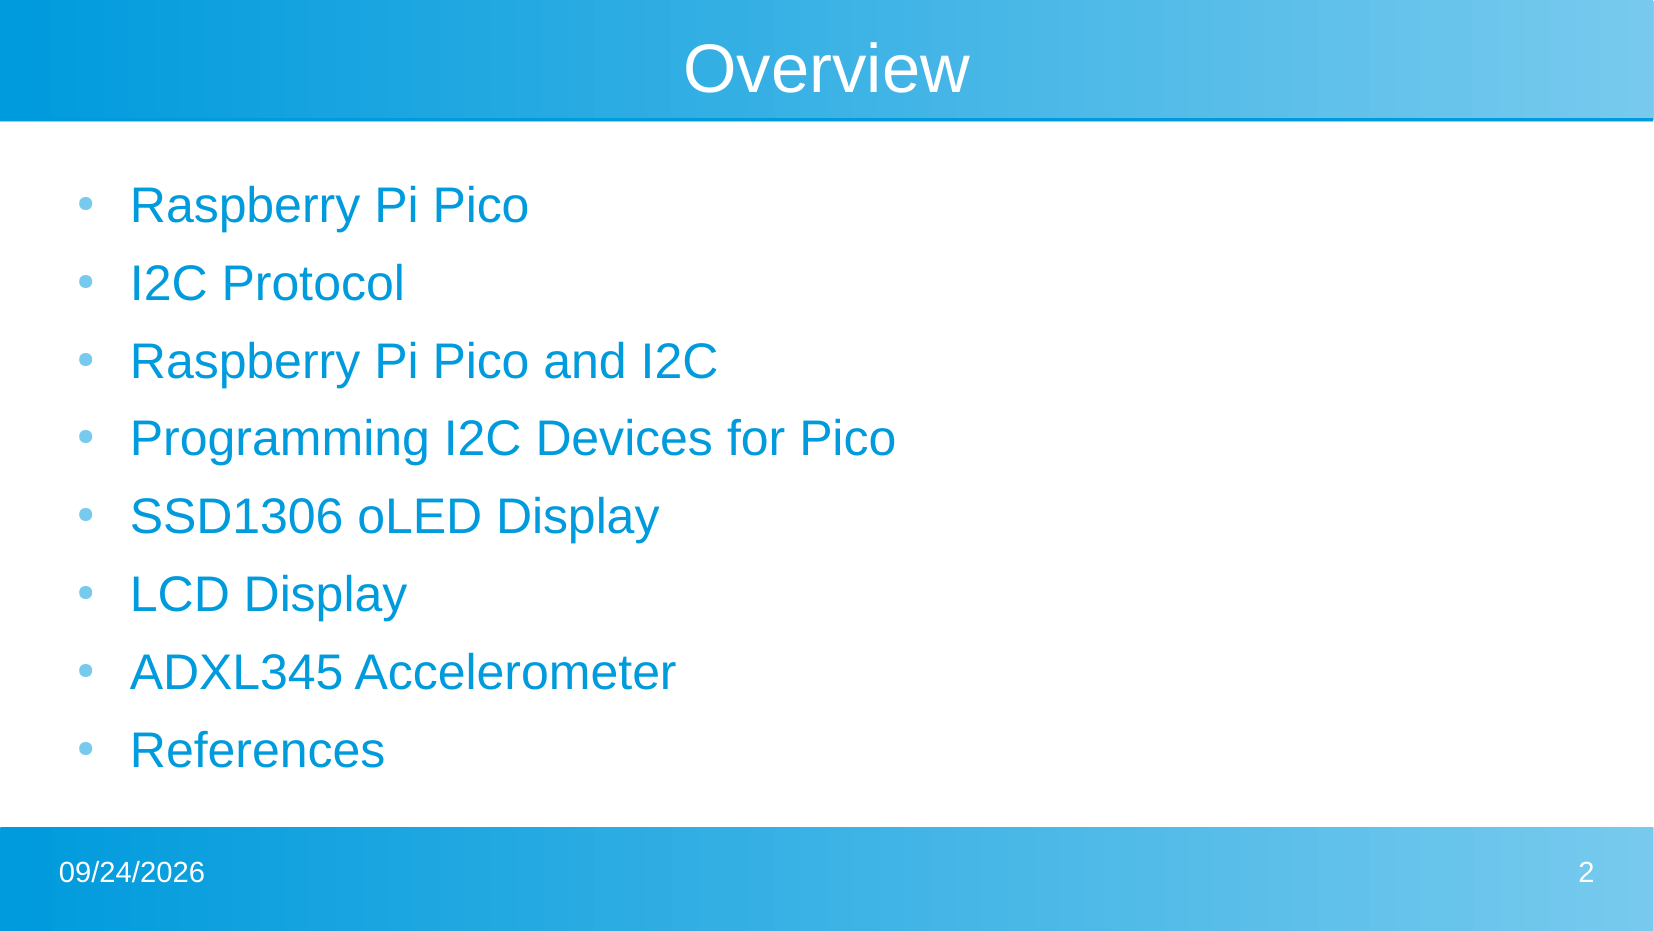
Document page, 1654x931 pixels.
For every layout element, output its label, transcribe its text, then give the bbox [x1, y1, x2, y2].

list Raspberry Pi Pico I2C Protocol Raspberry Pi Pico and I2C Programming I2C Devices for Pico SSD1306 oLED Display LCD Display ADXL345 Accelerometer References [59, 177, 1595, 768]
title Overview [59, 29, 1595, 108]
